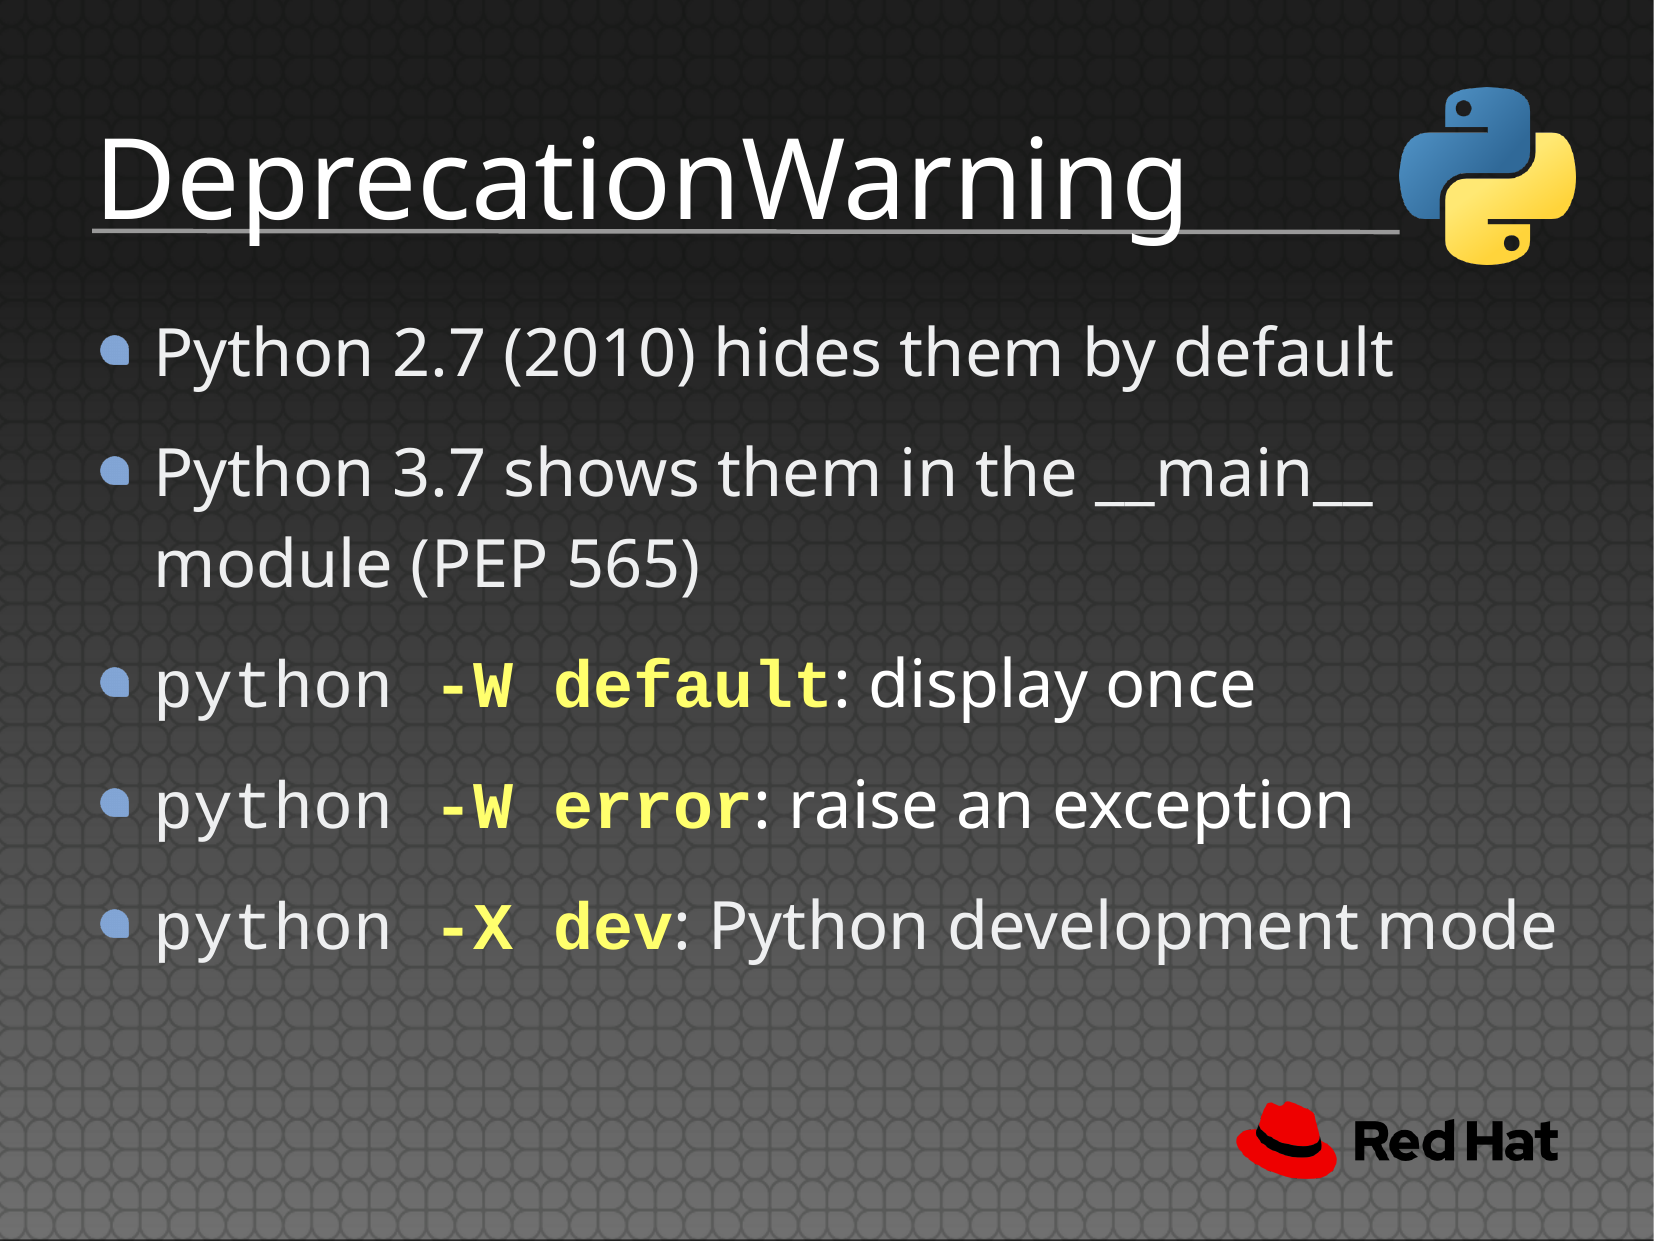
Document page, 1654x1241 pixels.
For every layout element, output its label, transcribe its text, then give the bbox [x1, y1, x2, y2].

picture [0, 0, 1654, 1241]
list Python 2.7 (2010) hides them by default Python 3.7 shows them in the __main__ module (PEP 565) python -W default: display once python -W error: raise an exception python -X dev: Python development mode [82, 304, 1571, 1045]
title DeprecationWarning [94, 100, 1426, 251]
